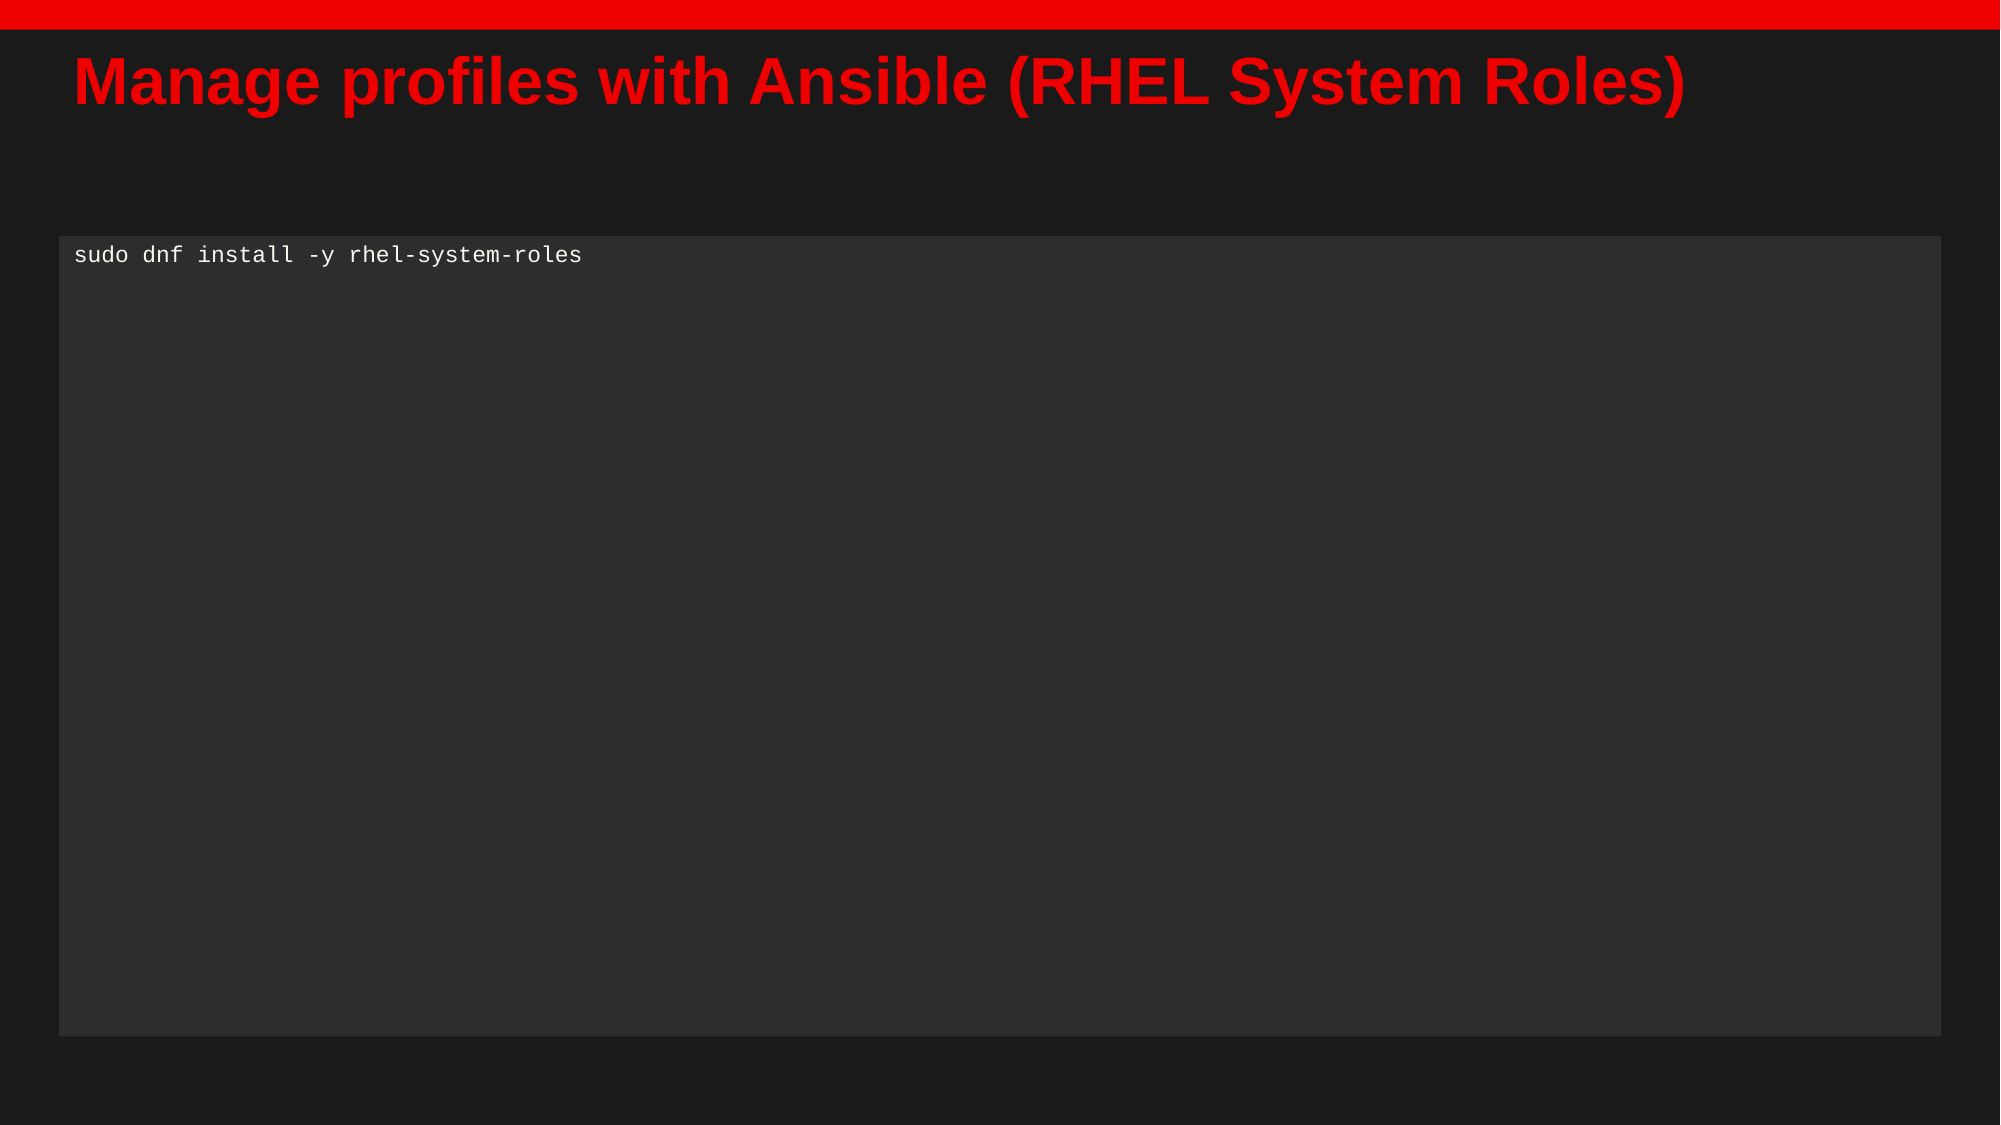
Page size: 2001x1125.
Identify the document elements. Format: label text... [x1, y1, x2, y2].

text_box sudo dnf install -y rhel-system-roles [59, 236, 1942, 1037]
text_box [0, 0, 2001, 30]
text_box Manage profiles with Ansible (RHEL System Roles) [59, 36, 1942, 208]
